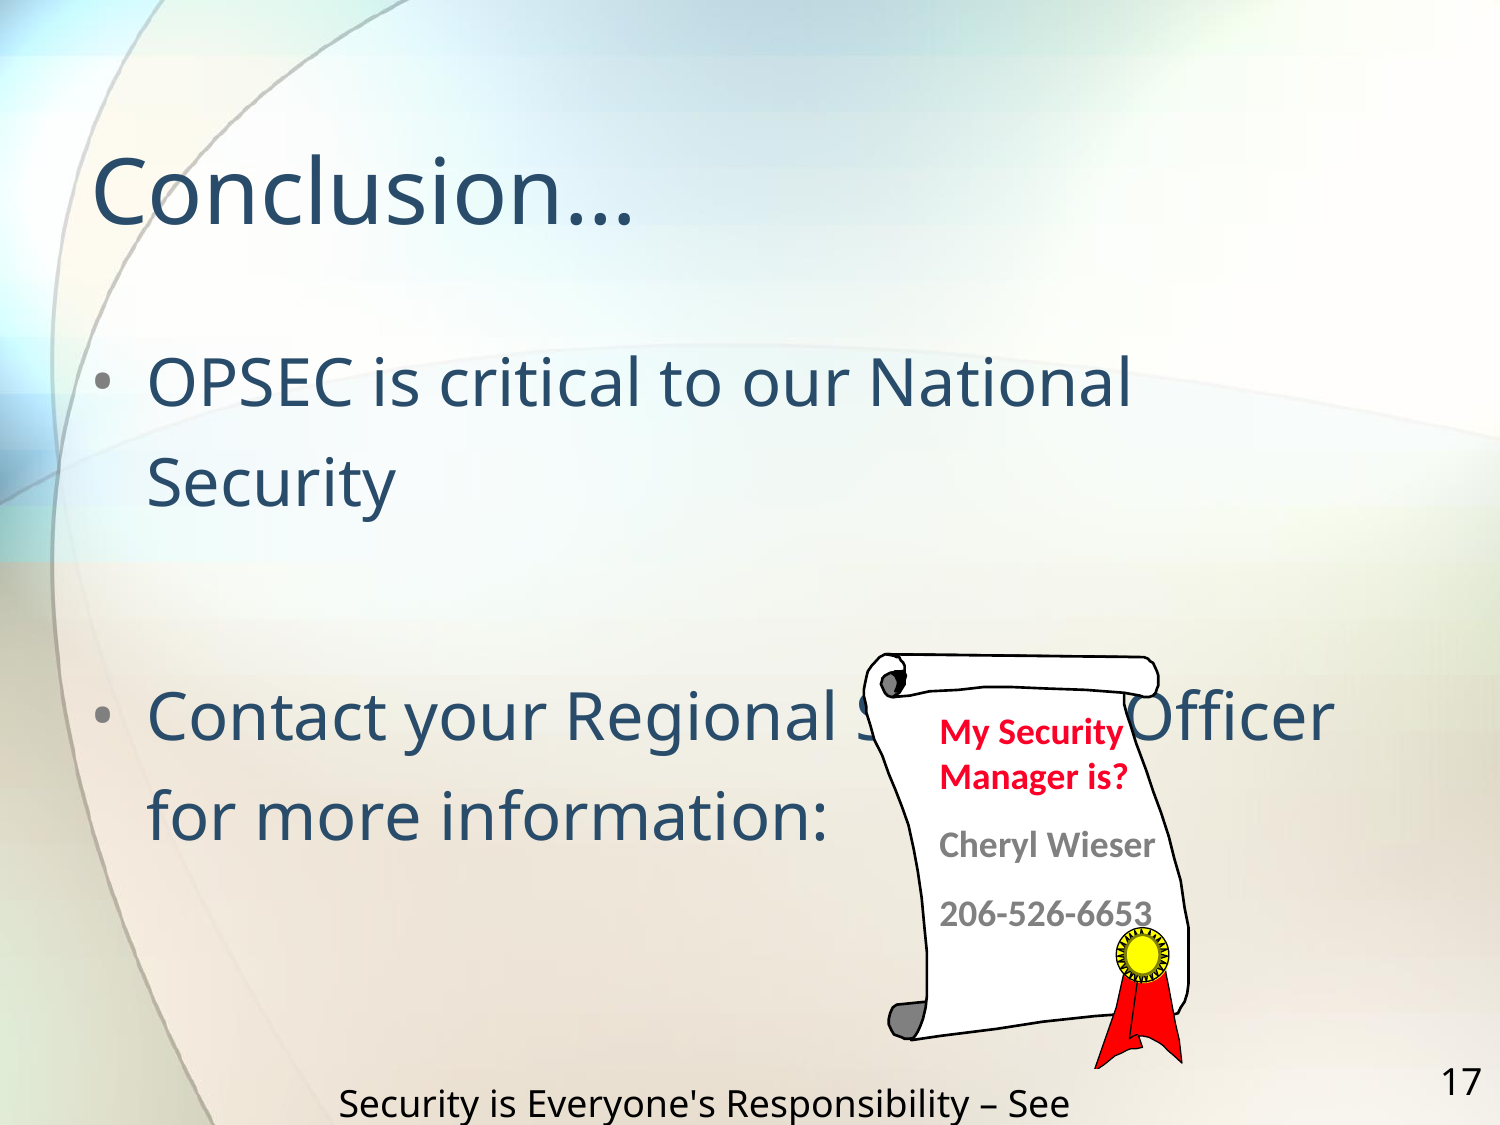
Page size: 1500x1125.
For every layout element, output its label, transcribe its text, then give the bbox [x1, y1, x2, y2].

text_box Security is Everyone's Responsibility – See Something, Say Something! [323, 1071, 1177, 1125]
text_box <number> [1425, 1050, 1500, 1125]
list OPSEC is critical to our National Security Contact your Regional Security Officer for more information: [74, 312, 1400, 1051]
picture [0, 0, 1500, 1125]
title Conclusion… [74, 112, 1400, 263]
text_box My Security Manager is? Cheryl Wieser 206-526-6653 [924, 699, 1176, 941]
chart [862, 650, 1193, 1071]
